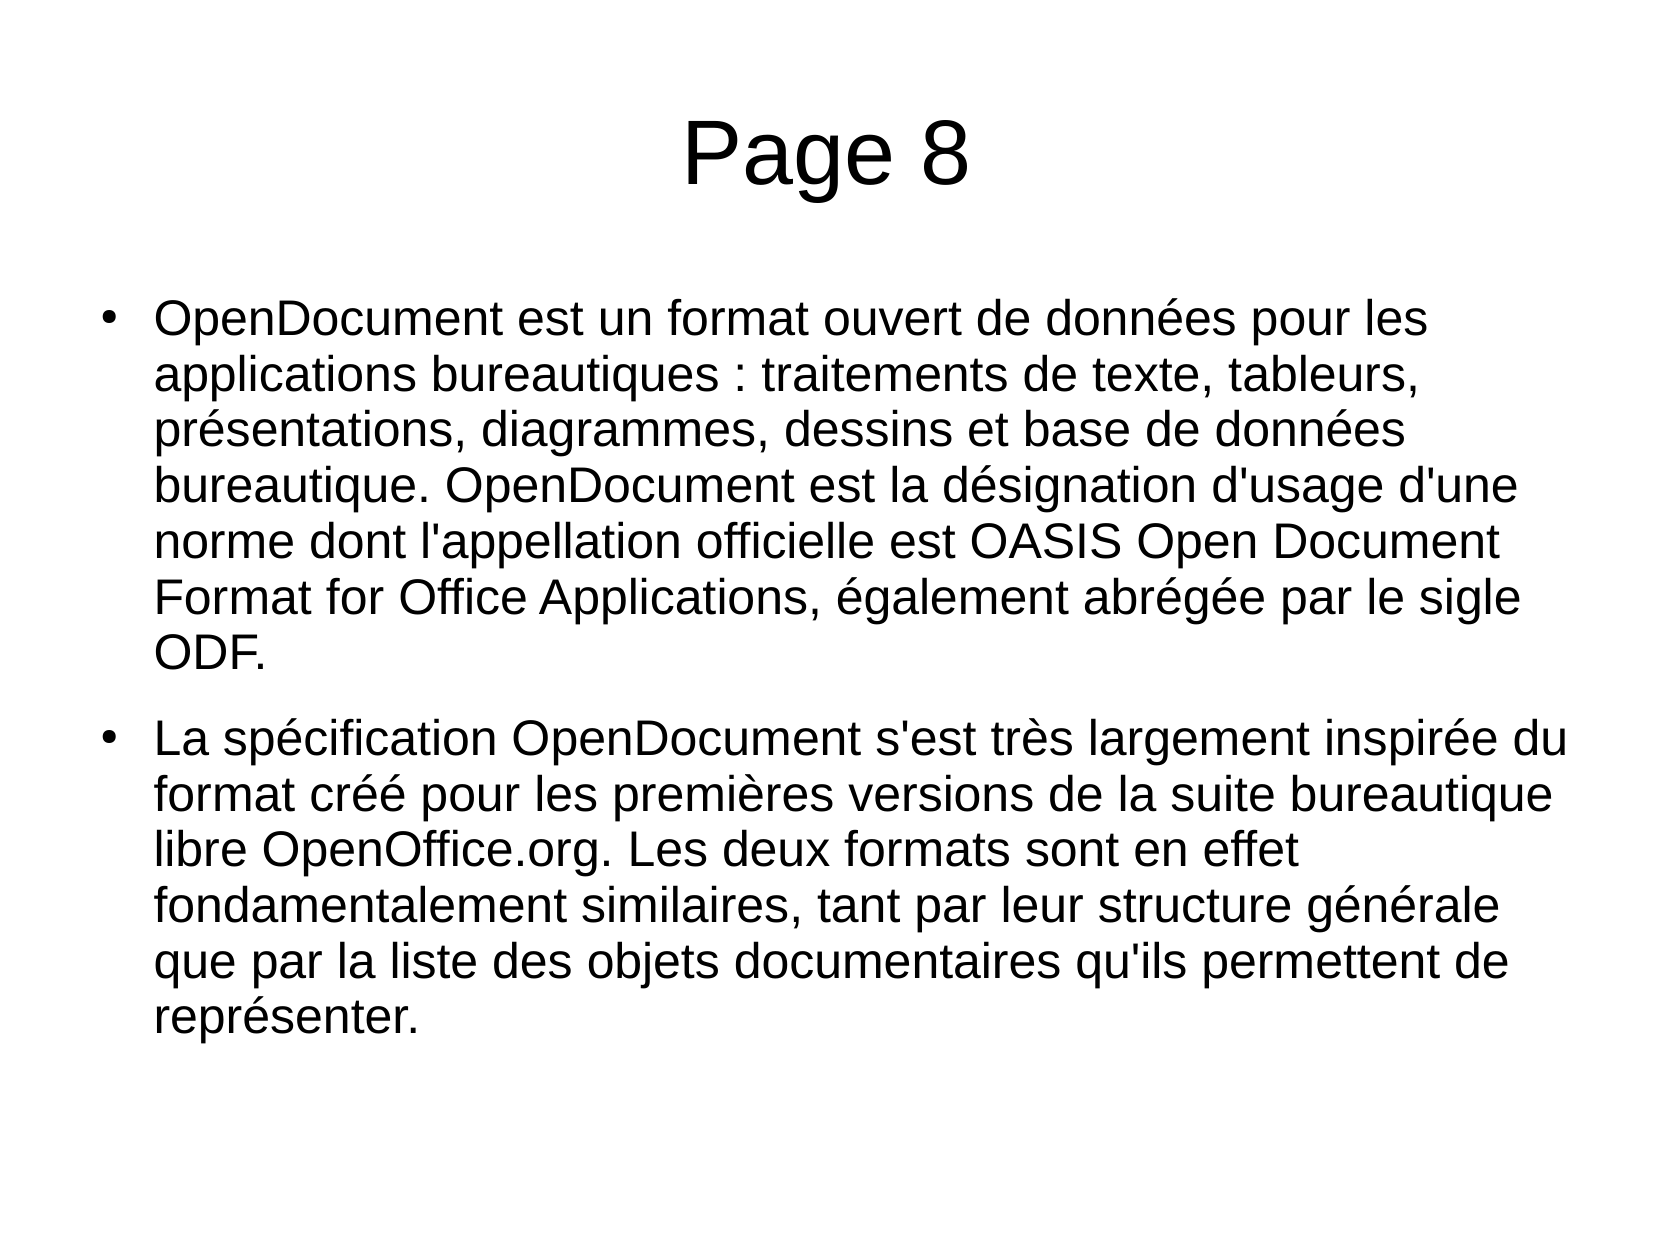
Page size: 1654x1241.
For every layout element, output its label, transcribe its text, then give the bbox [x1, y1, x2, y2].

title Page 8 [82, 49, 1571, 257]
list OpenDocument est un format ouvert de données pour les applications bureautiques : traitements de texte, tableurs, présentations, diagrammes, dessins et base de données bureautique. OpenDocument est la désignation d'usage d'une norme dont l'appellation officielle est OASIS Open Document Format for Office Applications, également abrégée par le sigle ODF. La spécification OpenDocument s'est très largement inspirée du format créé pour les premières versions de la suite bureautique libre OpenOffice.org. Les deux formats sont en effet fondamentalement similaires, tant par leur structure générale que par la liste des objets documentaires qu'ils permettent de représenter. [82, 290, 1571, 1109]
